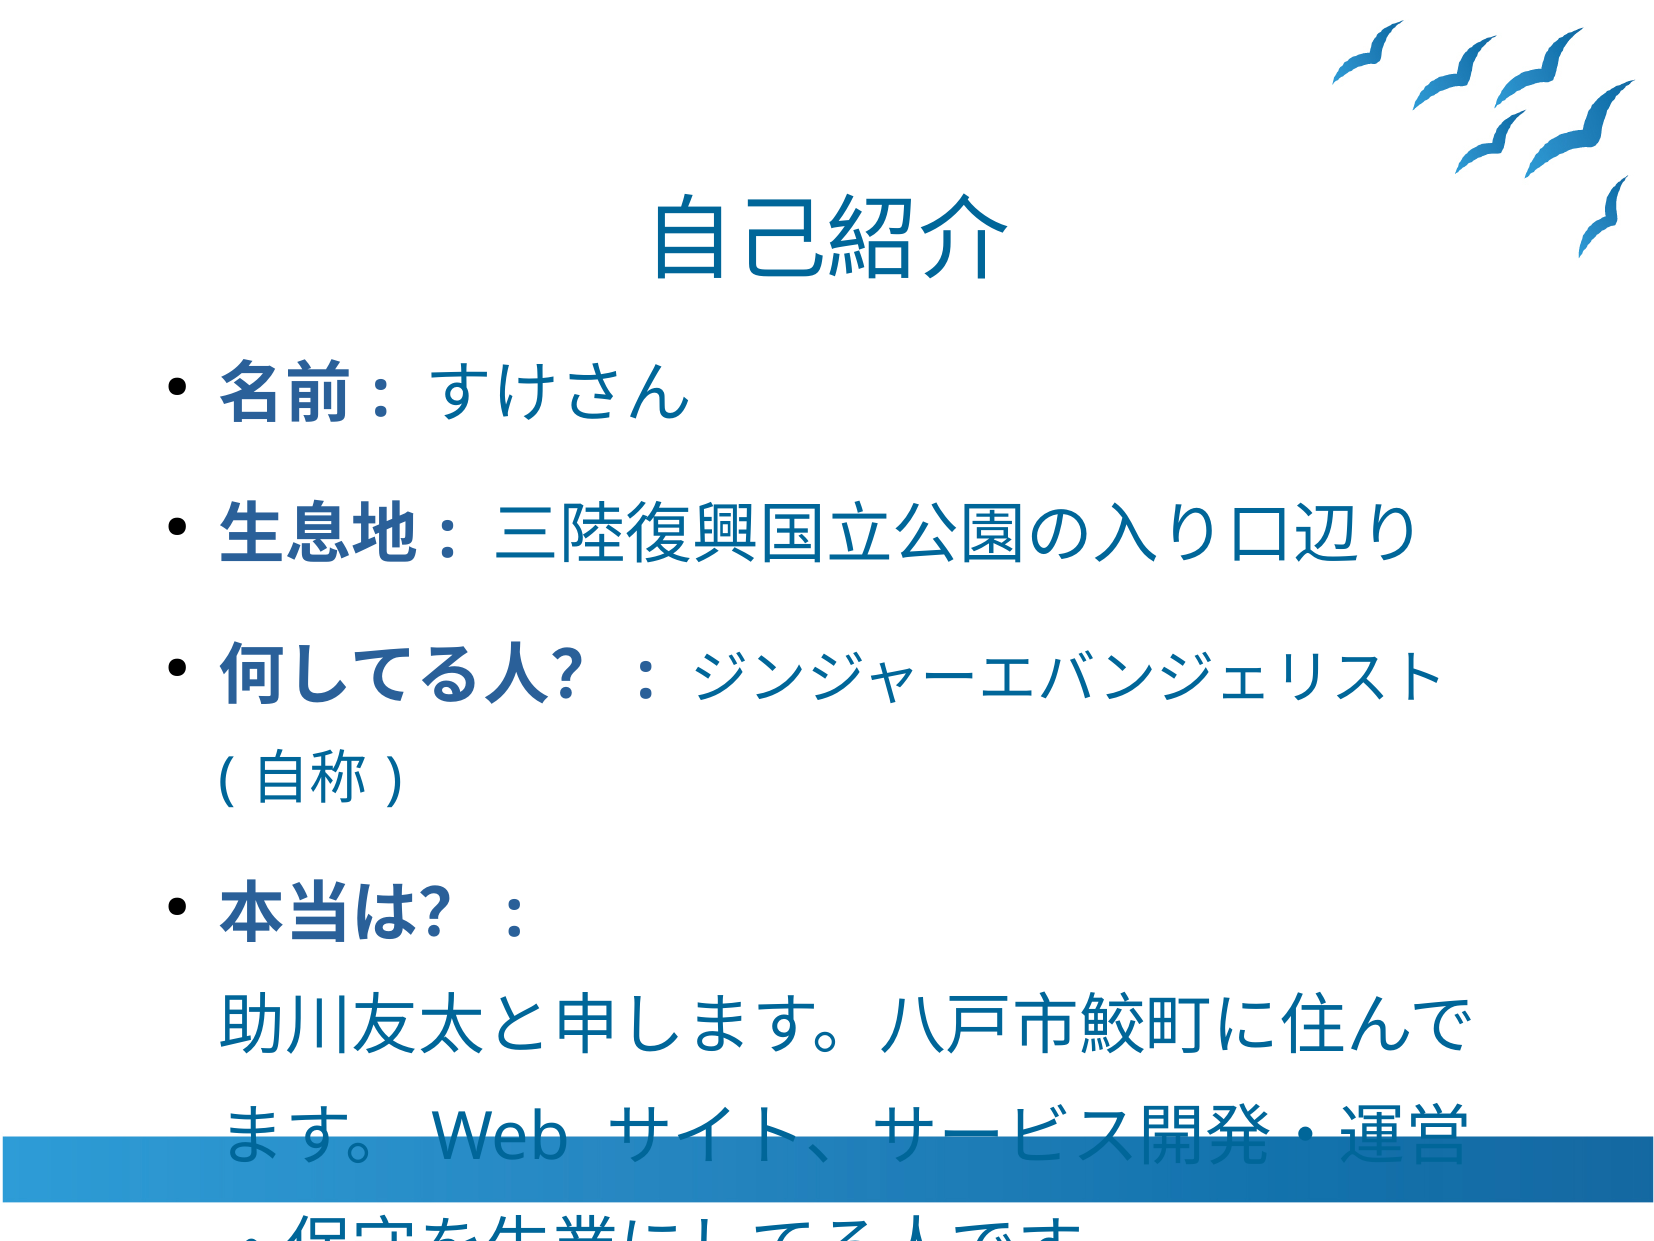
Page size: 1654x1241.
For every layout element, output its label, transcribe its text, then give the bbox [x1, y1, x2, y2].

picture [577, 1232, 594, 1238]
picture [0, 0, 1654, 1241]
picture [316, 1223, 339, 1234]
title 自己紹介 [147, 165, 1506, 299]
picture [497, 1233, 515, 1241]
list 名前: すけさん 生息地: 三陸復興国立公園の入り口辺り 何してる人？: ジンジャーエバンジェリスト (自称) 本当は？: 助川友太と申します。八戸市鮫町に住んでます。Web サイト、サービス開発・運営・保守を生業にしてる人です。 [147, 324, 1506, 1045]
